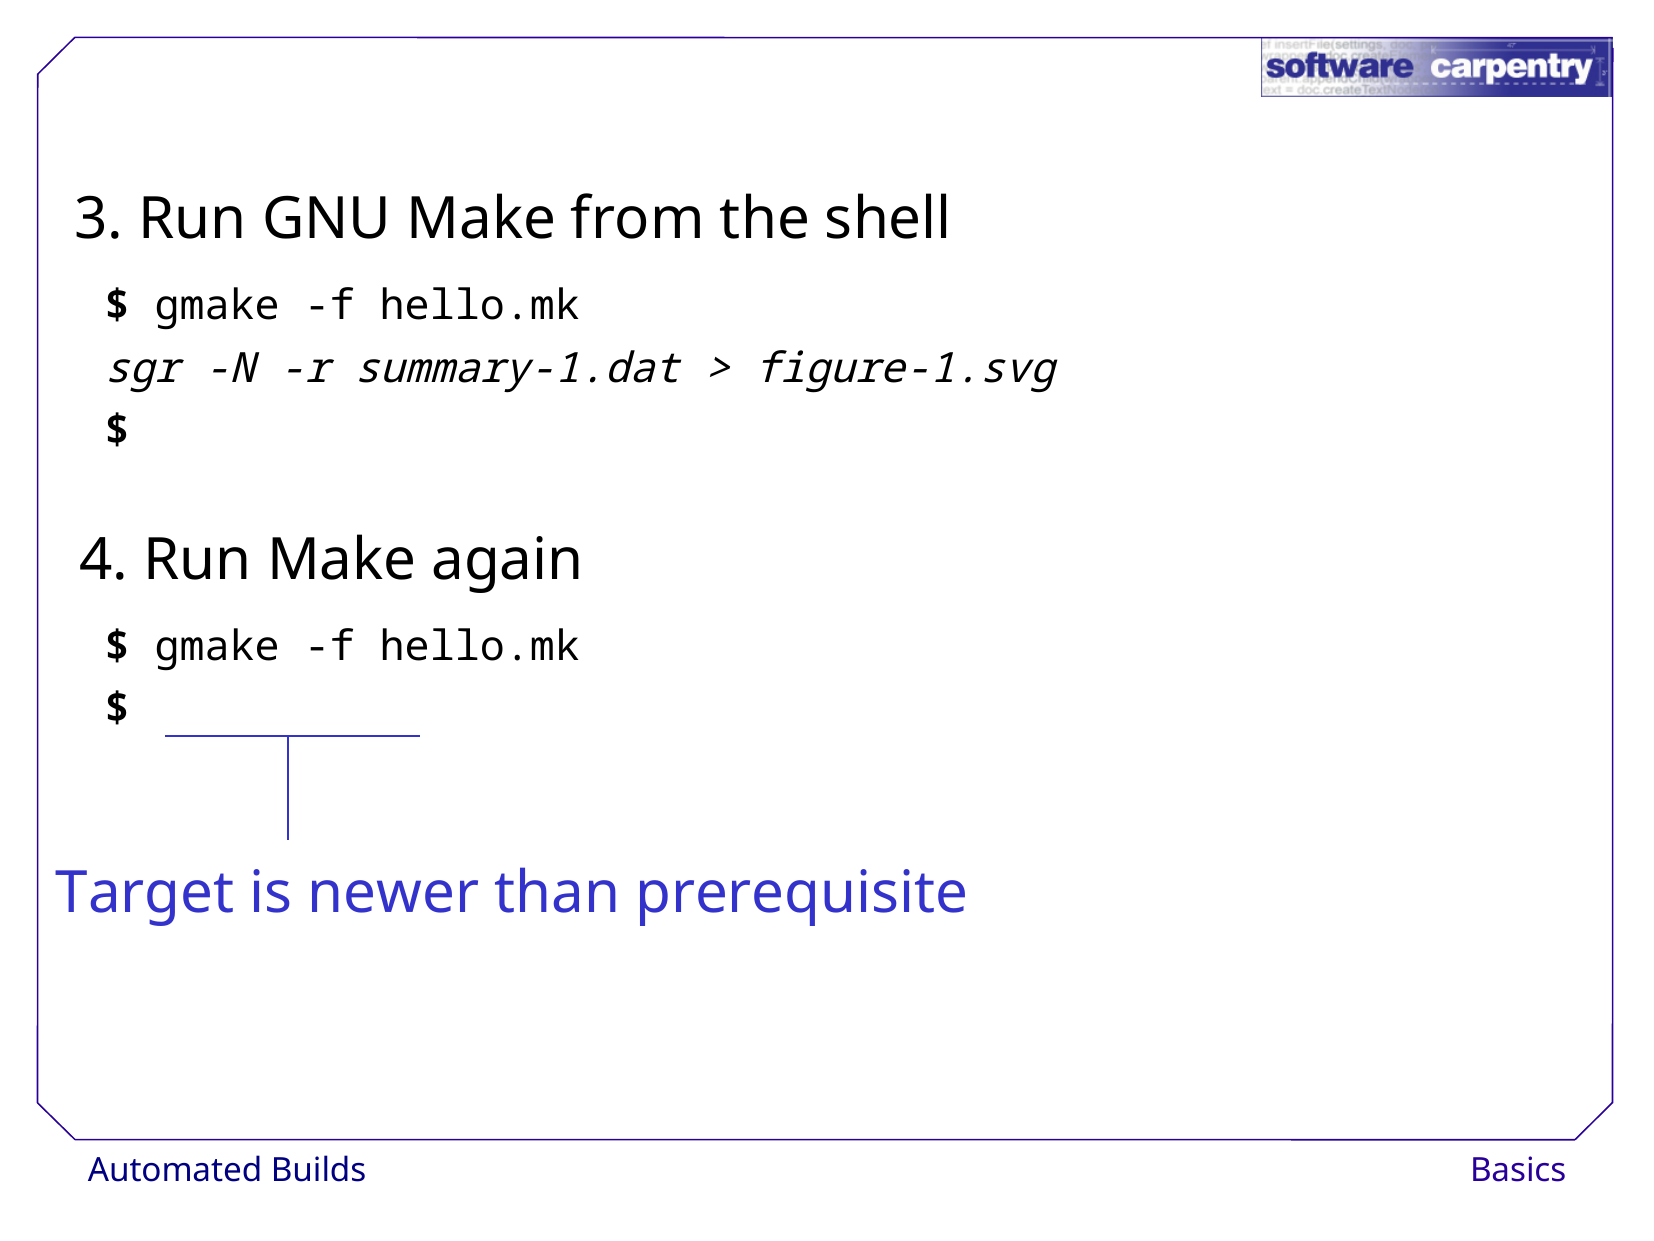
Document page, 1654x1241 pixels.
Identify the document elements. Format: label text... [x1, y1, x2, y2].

picture [1261, 39, 1613, 97]
text_box $ gmake -f hello.mk sgr -N -r summary-1.dat > figure-1.svg $ [89, 258, 1512, 476]
text_box 4. Run Make again [64, 478, 749, 599]
text_box 3. Run GNU Make from the shell [59, 138, 1117, 259]
text_box Target is newer than prerequisite [40, 811, 1134, 933]
text_box $ gmake -f hello.mk $ [89, 598, 1512, 817]
